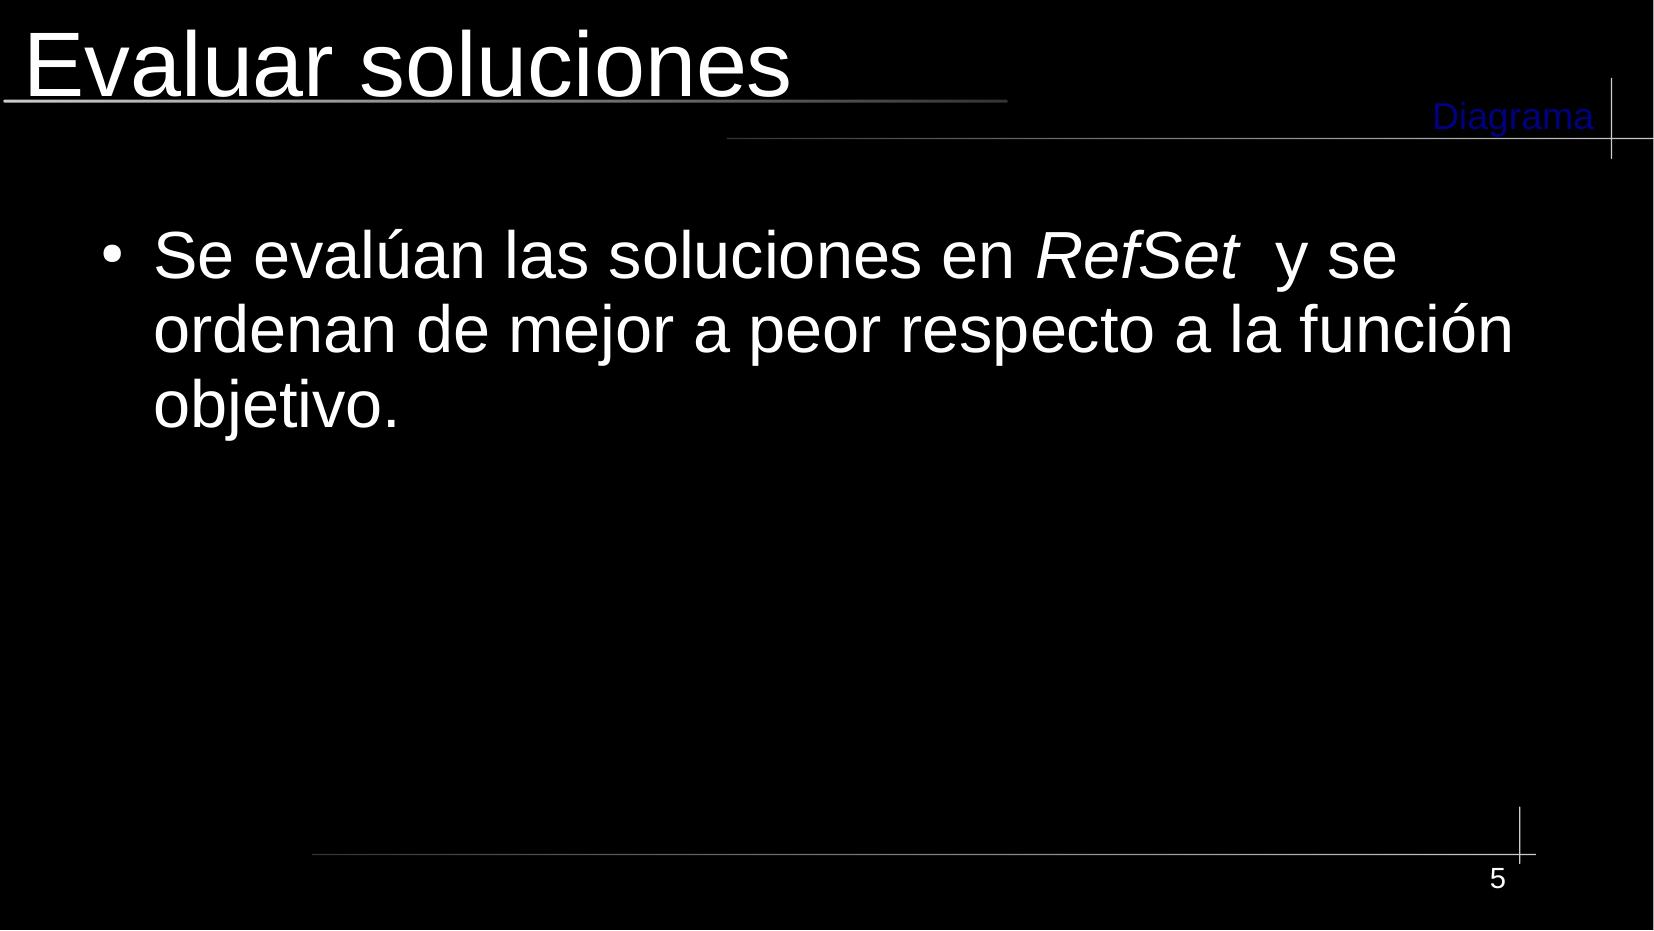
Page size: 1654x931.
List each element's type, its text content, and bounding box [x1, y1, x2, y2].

text_box Diagrama [1417, 88, 1609, 146]
title Evaluar soluciones [23, 11, 1589, 119]
list Se evalúan las soluciones en RefSet y se ordenan de mejor a peor respecto a la función objetivo. [82, 217, 1571, 758]
